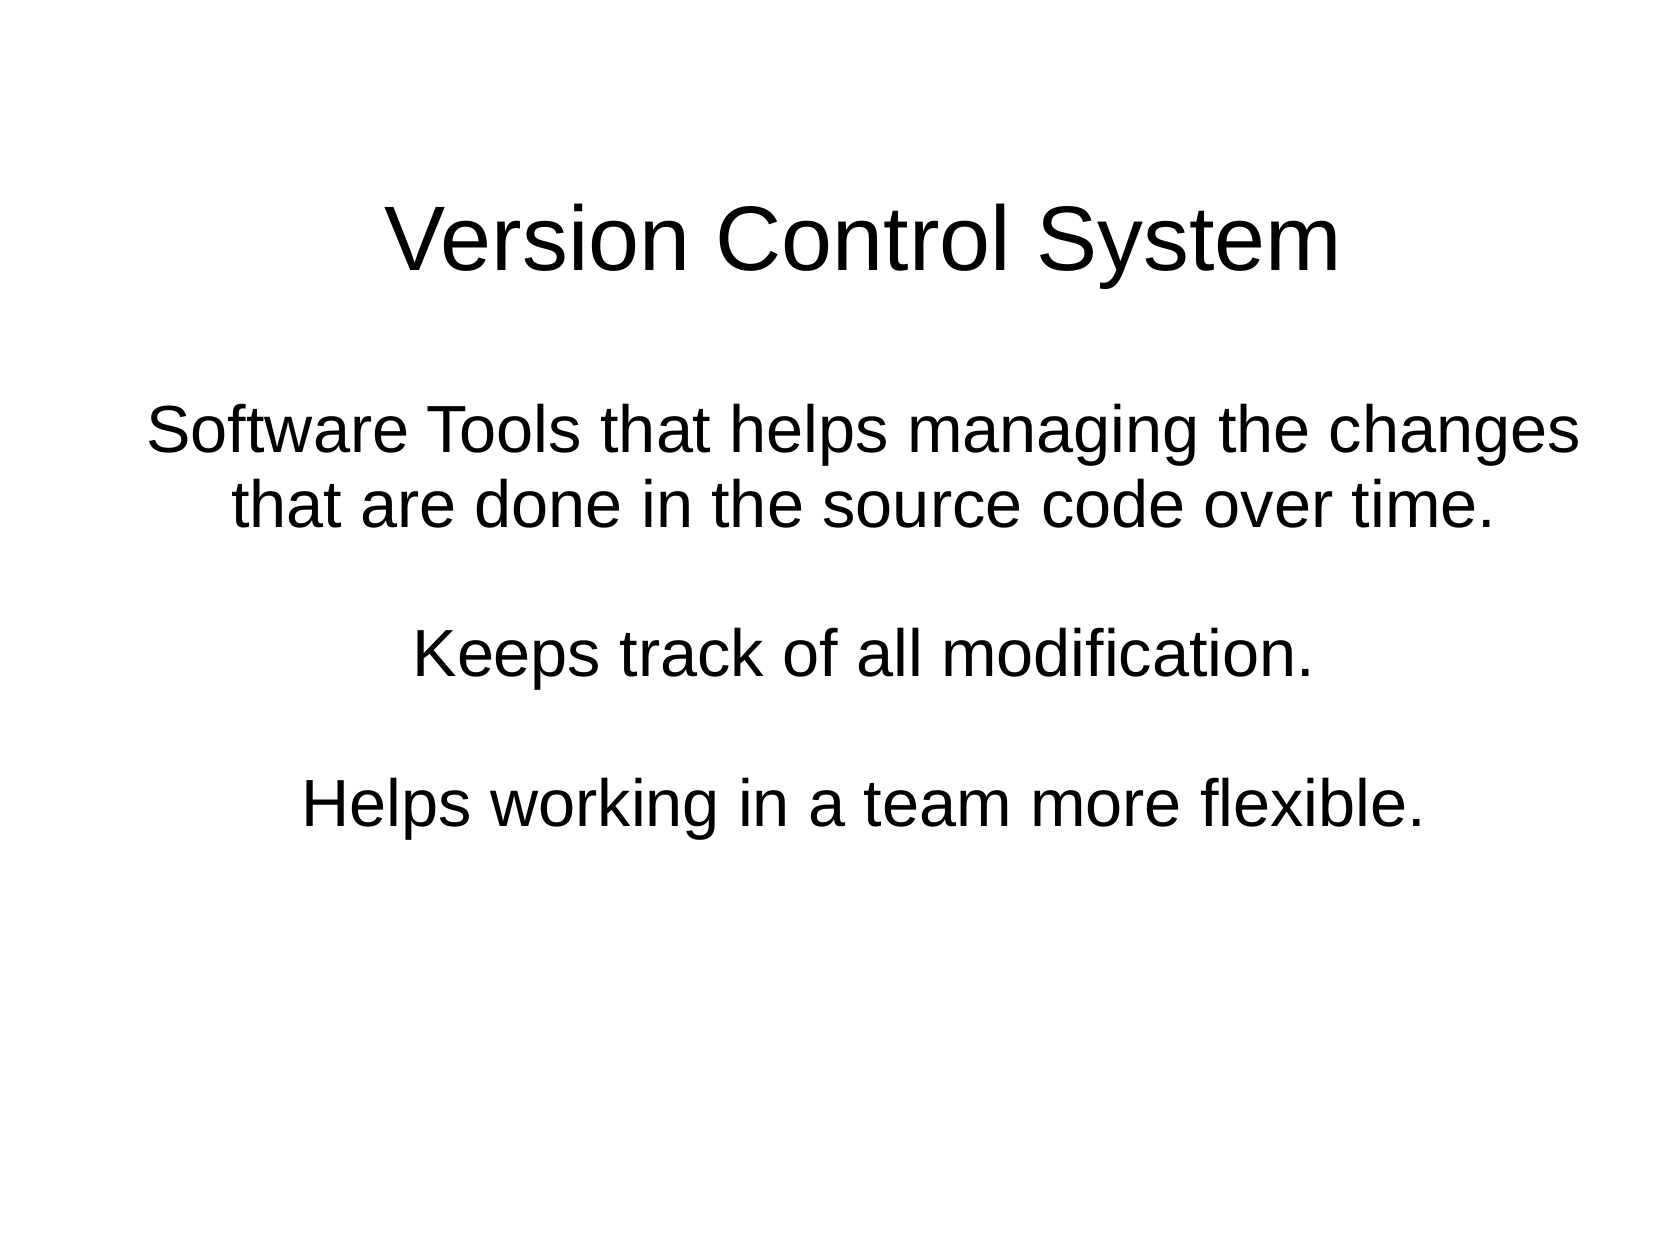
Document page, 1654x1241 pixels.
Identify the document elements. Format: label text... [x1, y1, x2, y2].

title Version Control System Software Tools that helps managing the changes that are done in the source code over time. Keeps track of all modification. Helps working in a team more flexible. [102, 186, 1591, 1047]
list [82, 290, 1571, 1010]
